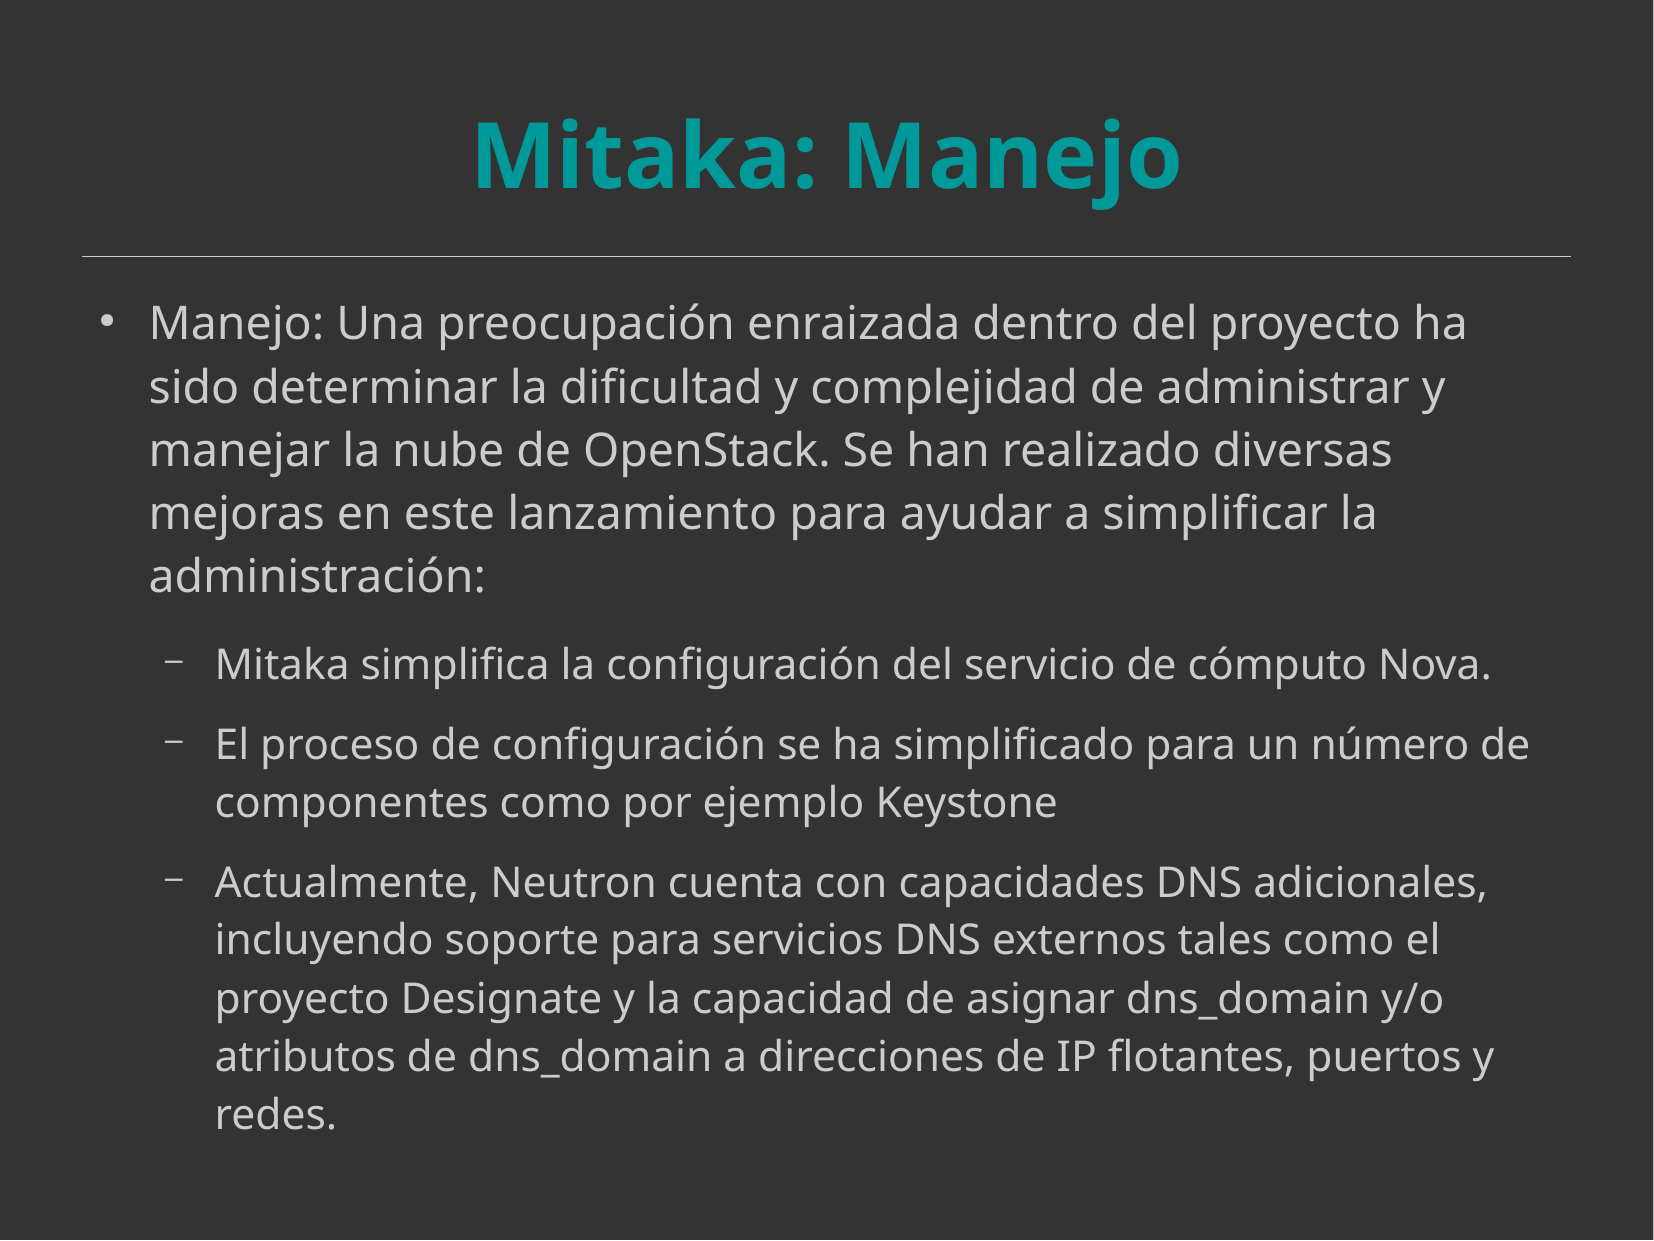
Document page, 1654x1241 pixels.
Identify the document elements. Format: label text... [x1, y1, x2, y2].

title Mitaka: Manejo [82, 49, 1571, 257]
list Manejo: Una preocupación enraizada dentro del proyecto ha sido determinar la dificultad y complejidad de administrar y manejar la nube de OpenStack. Se han realizado diversas mejoras en este lanzamiento para ayudar a simplificar la administración: Mitaka simplifica la configuración del servicio de cómputo Nova. El proceso de configuración se ha simplificado para un número de componentes como por ejemplo Keystone Actualmente, Neutron cuenta con capacidades DNS adicionales, incluyendo soporte para servicios DNS externos tales como el proyecto Designate y la capacidad de asignar dns_domain y/o atributos de dns_domain a direcciones de IP flotantes, puertos y redes. [82, 290, 1571, 1146]
